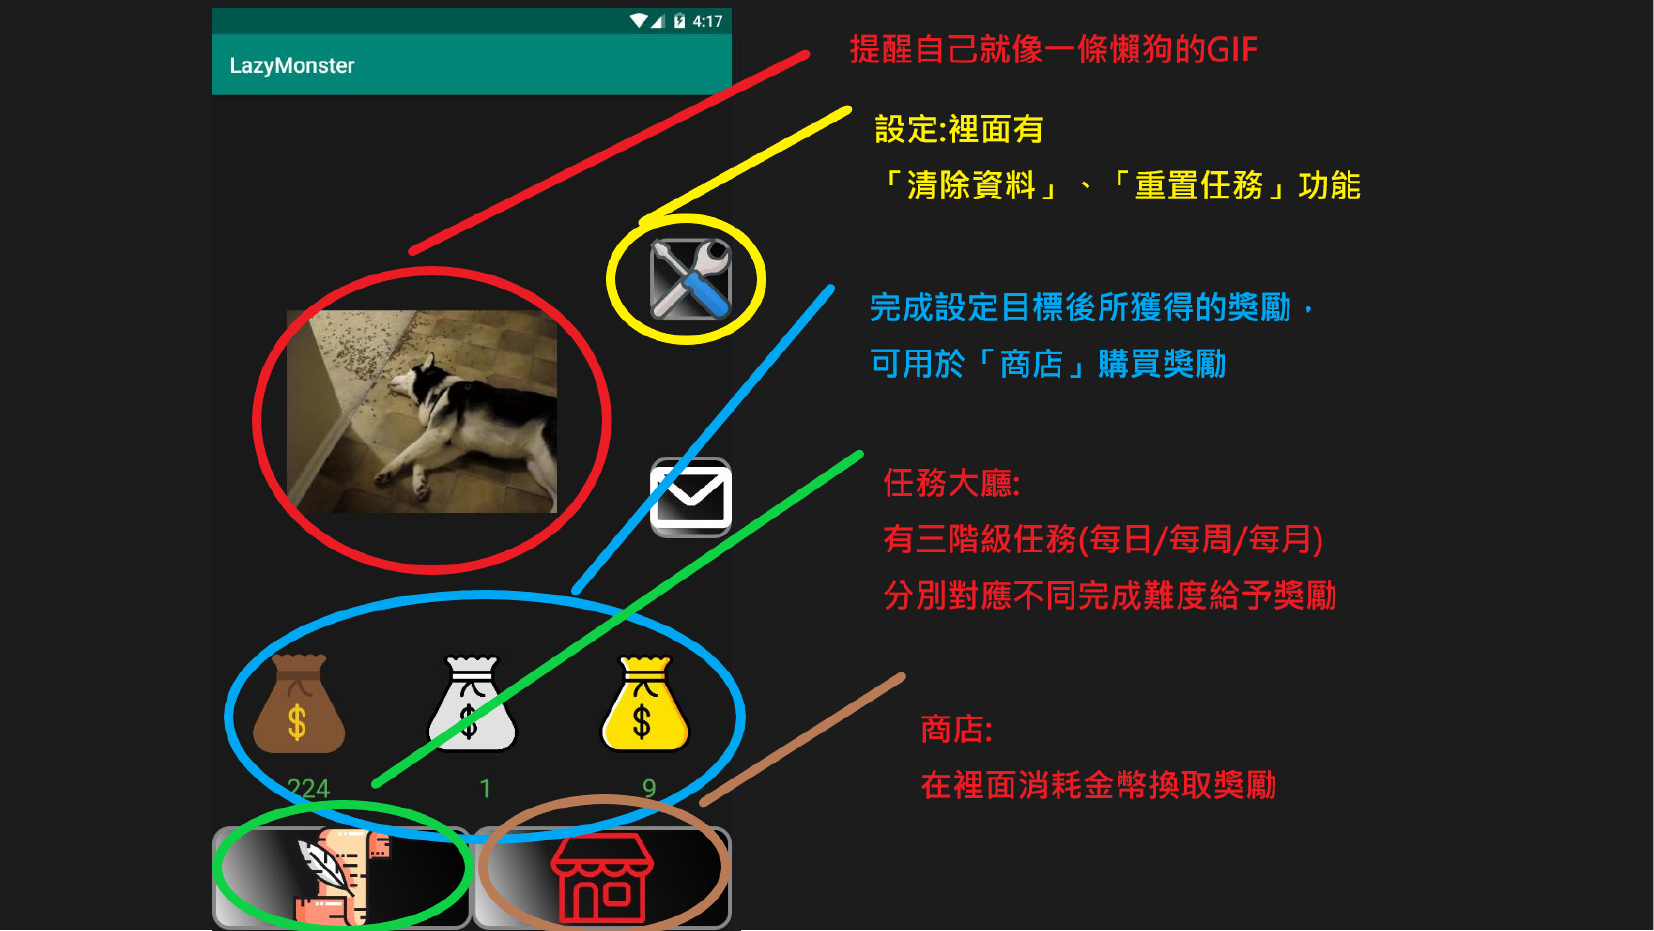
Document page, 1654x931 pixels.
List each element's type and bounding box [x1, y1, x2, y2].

picture [212, 0, 1396, 931]
